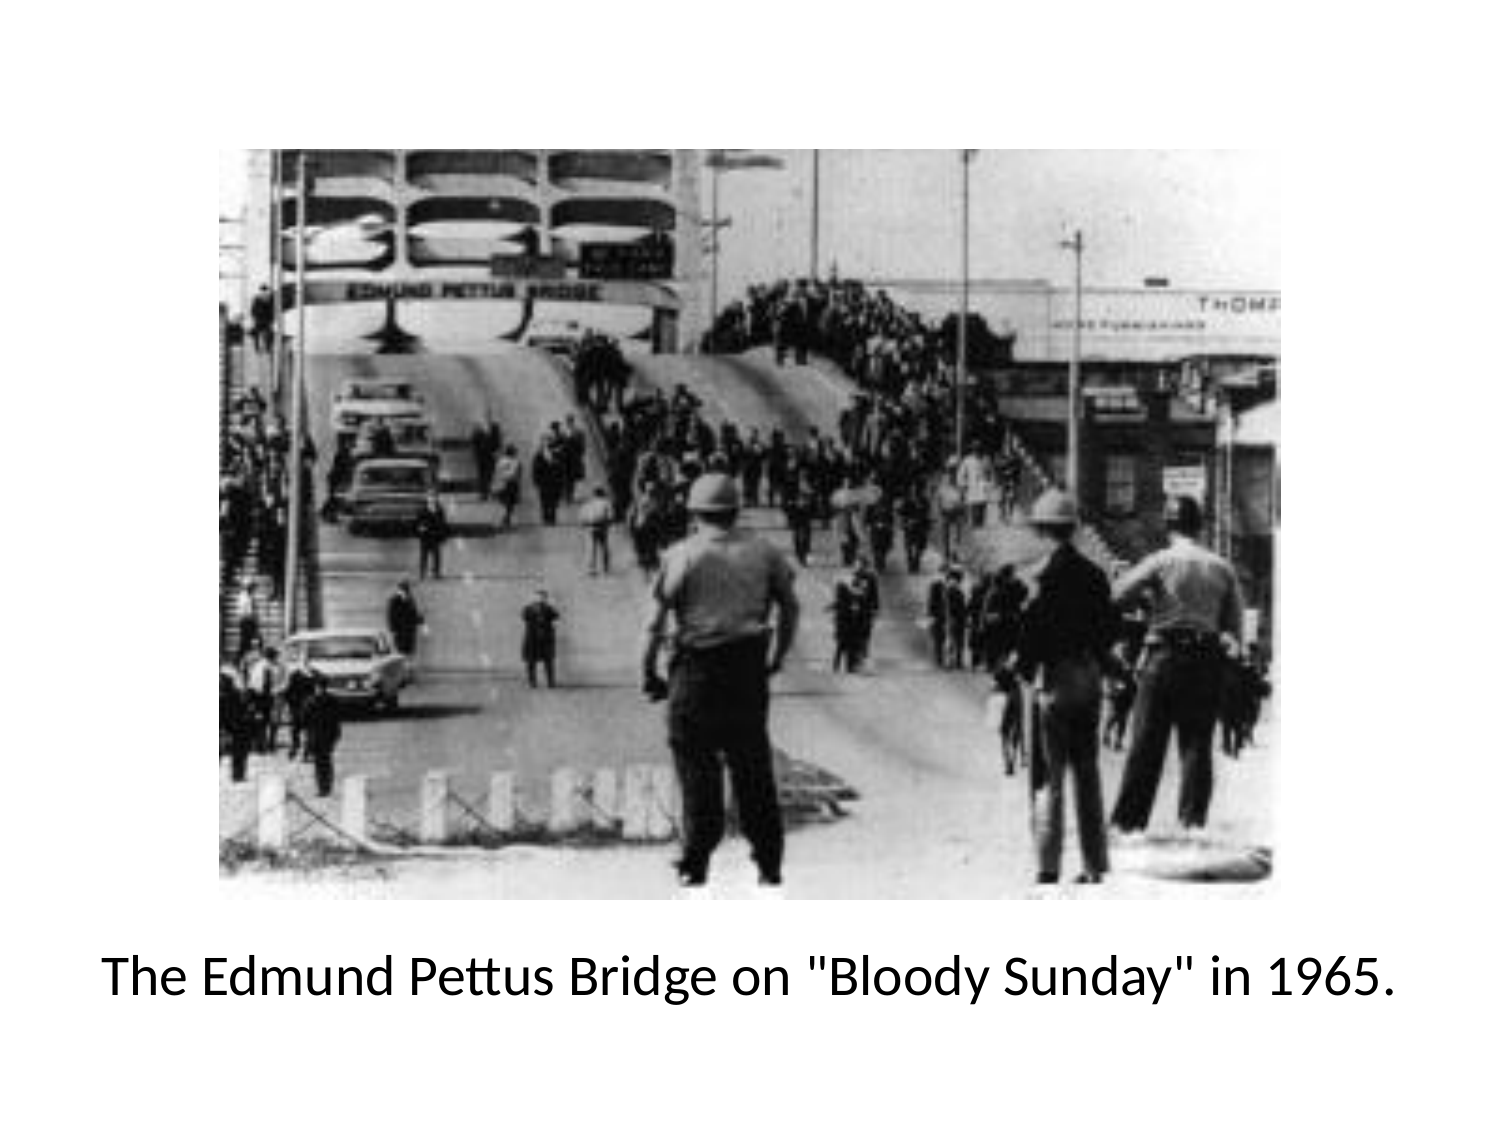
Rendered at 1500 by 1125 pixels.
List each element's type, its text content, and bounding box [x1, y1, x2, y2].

text_box The Edmund Pettus Bridge on "Bloody Sunday" in 1965. [86, 929, 1414, 1014]
picture [219, 149, 1281, 900]
